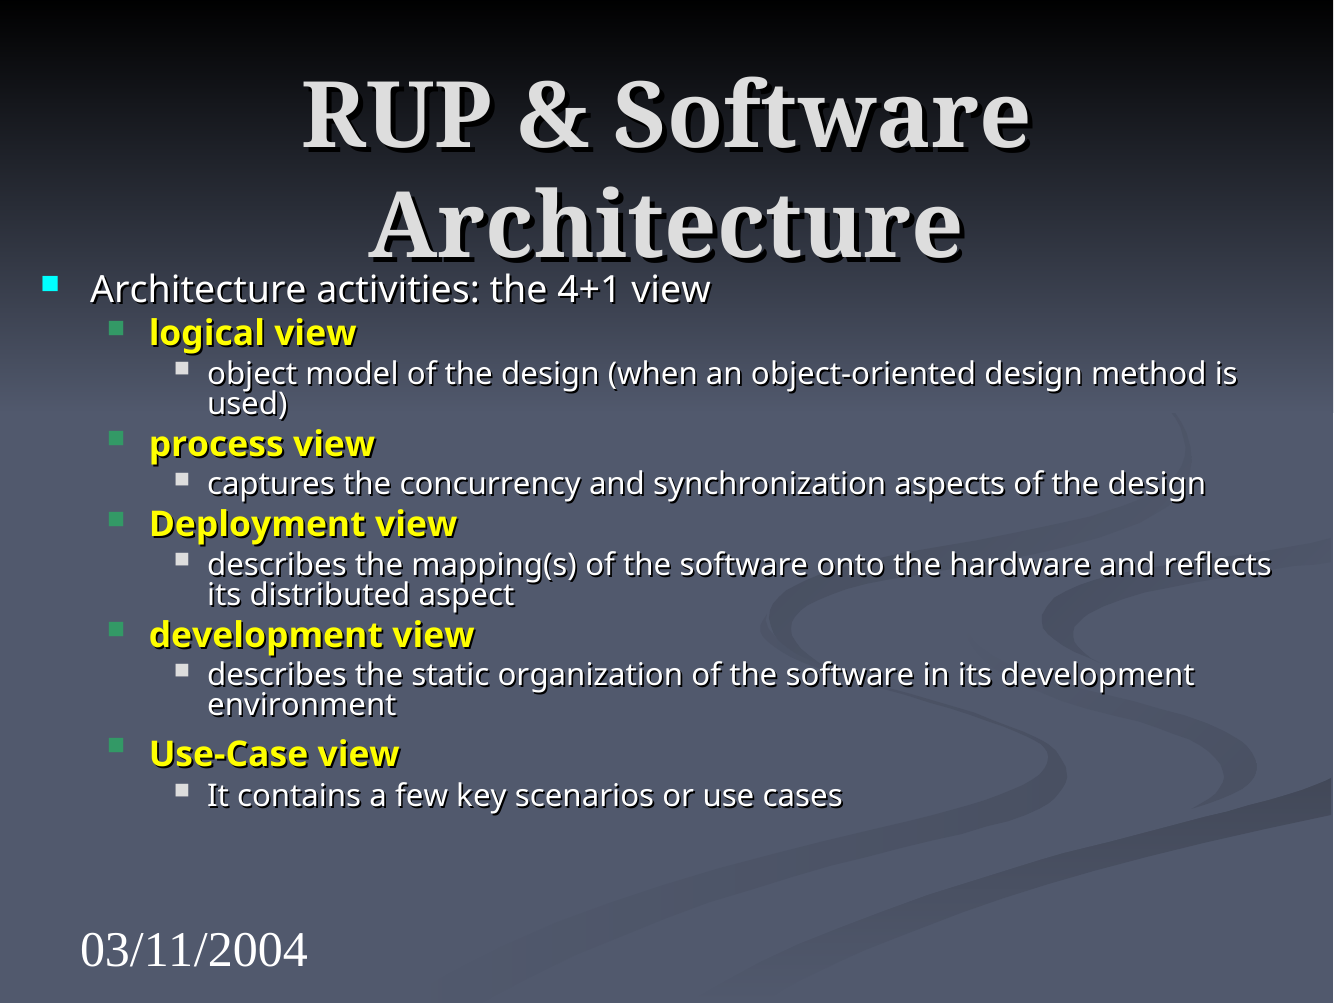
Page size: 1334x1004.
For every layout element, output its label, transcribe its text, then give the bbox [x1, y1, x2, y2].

title RUP & Software Architecture [0, 48, 1334, 392]
list Architecture activities: the 4+1 view logical view object model of the design (when an object-oriented design method is used) process view captures the concurrency and synchronization aspects of the design Deployment view describes the mapping(s) of the software onto the hardware and reflects its distributed aspect development view describes the static organization of the software in its development environment Use-Case view It contains a few key scenarios or use cases [27, 392, 1294, 858]
